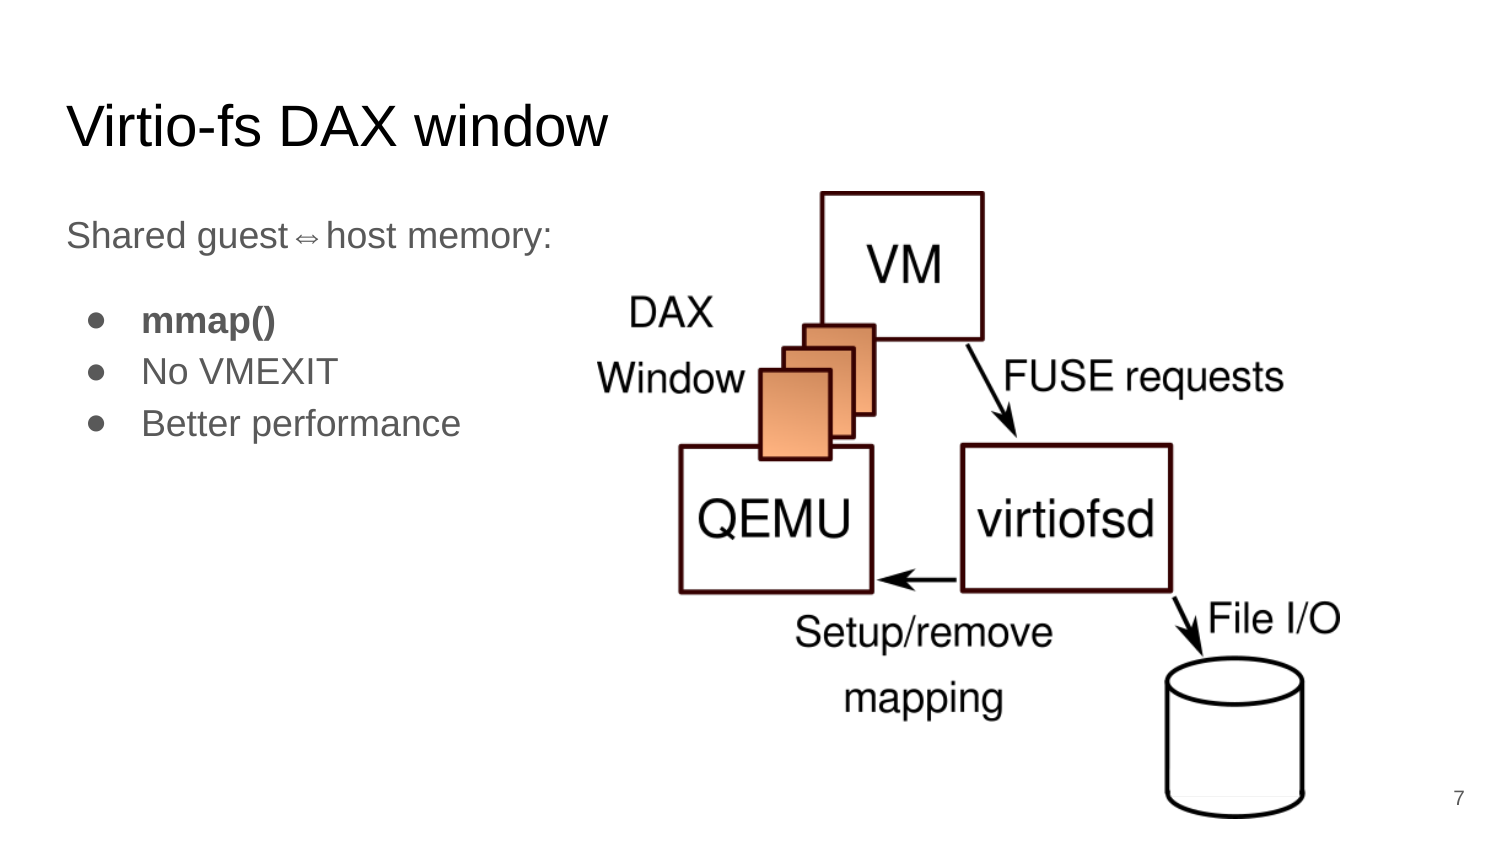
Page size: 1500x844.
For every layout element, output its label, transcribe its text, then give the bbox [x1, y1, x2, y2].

slide_number <number> [1389, 764, 1480, 830]
title Virtio-fs DAX window [51, 72, 1449, 167]
list Shared guest⇔host memory: mmap() No VMEXIT Better performance [51, 189, 573, 750]
picture [597, 191, 1340, 819]
